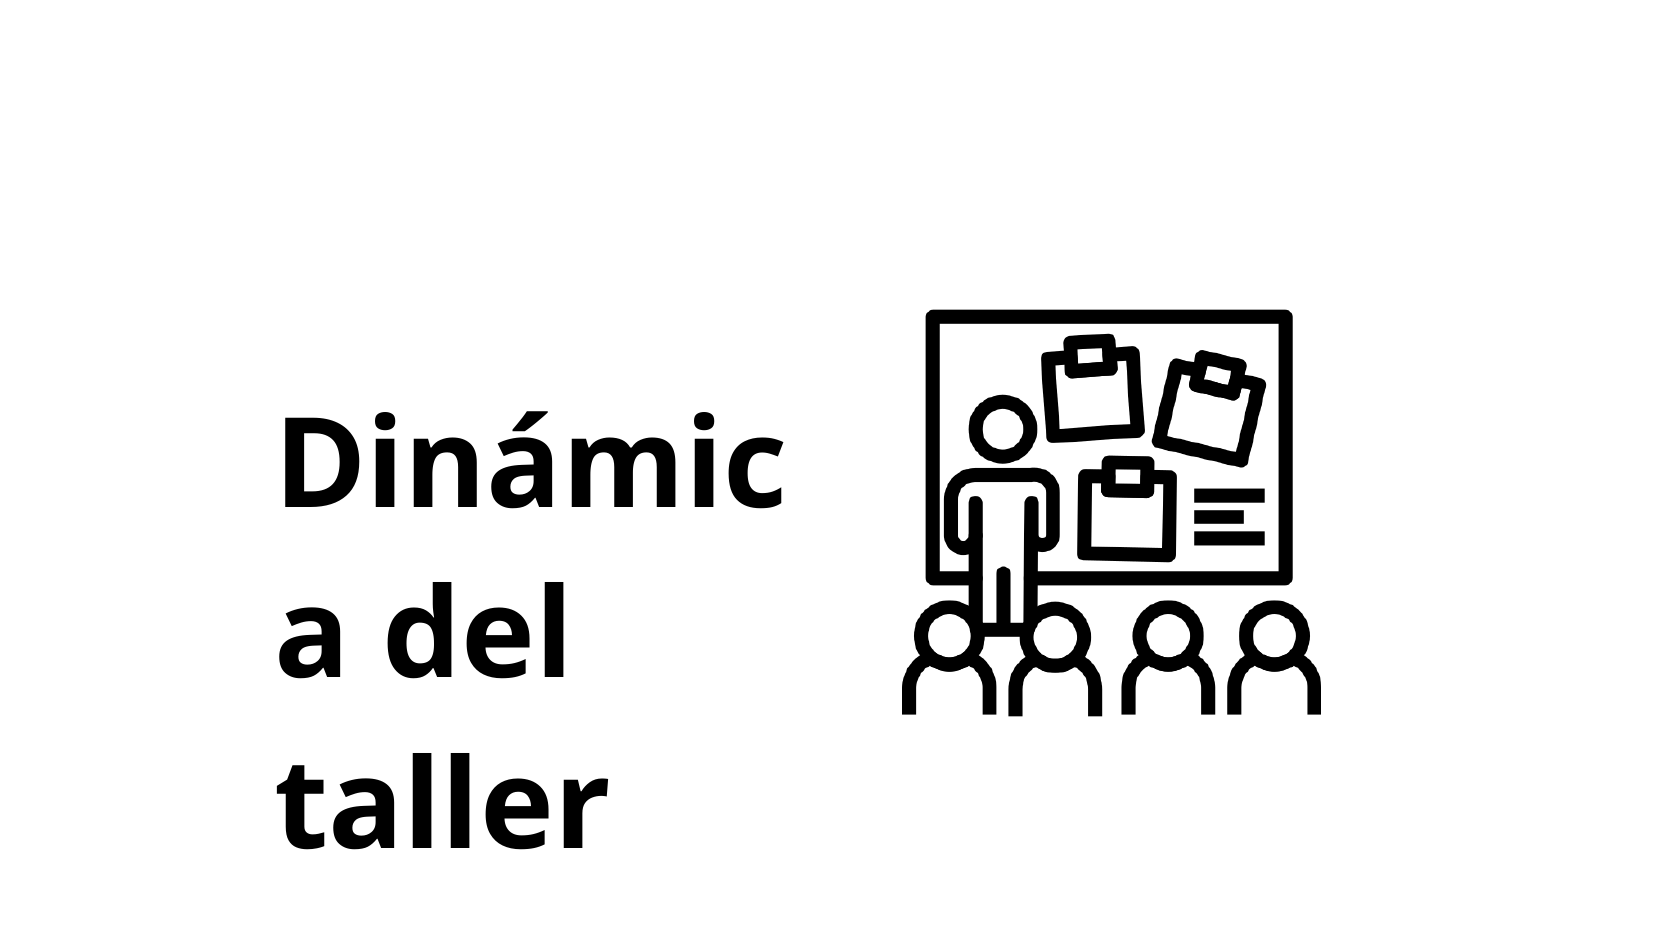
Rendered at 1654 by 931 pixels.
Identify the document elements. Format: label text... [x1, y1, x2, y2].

picture [902, 303, 1321, 722]
text_box Dinámica del taller [259, 366, 846, 812]
